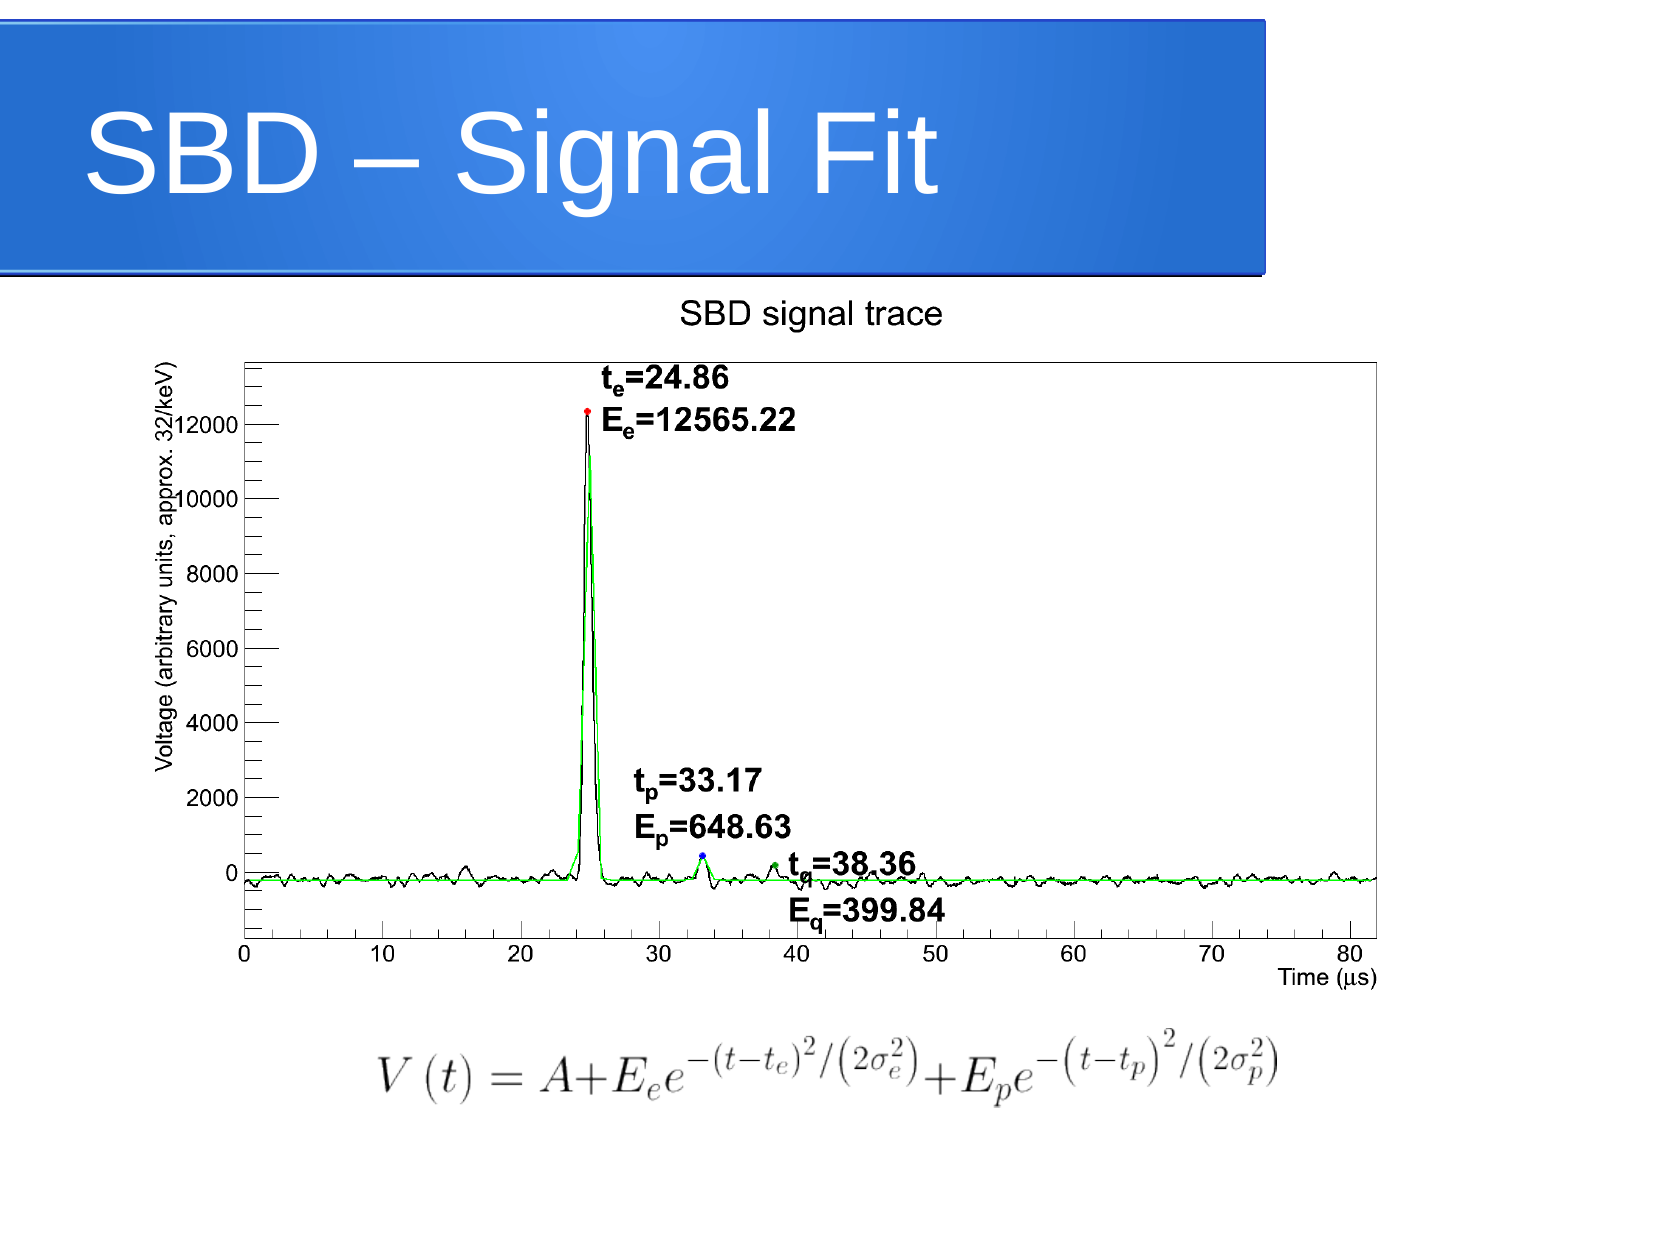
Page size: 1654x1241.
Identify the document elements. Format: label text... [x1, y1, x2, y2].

picture [377, 1028, 1277, 1108]
picture [0, 17, 1270, 282]
picture [103, 290, 1518, 1010]
title SBD – Signal Fit [82, 49, 1250, 257]
